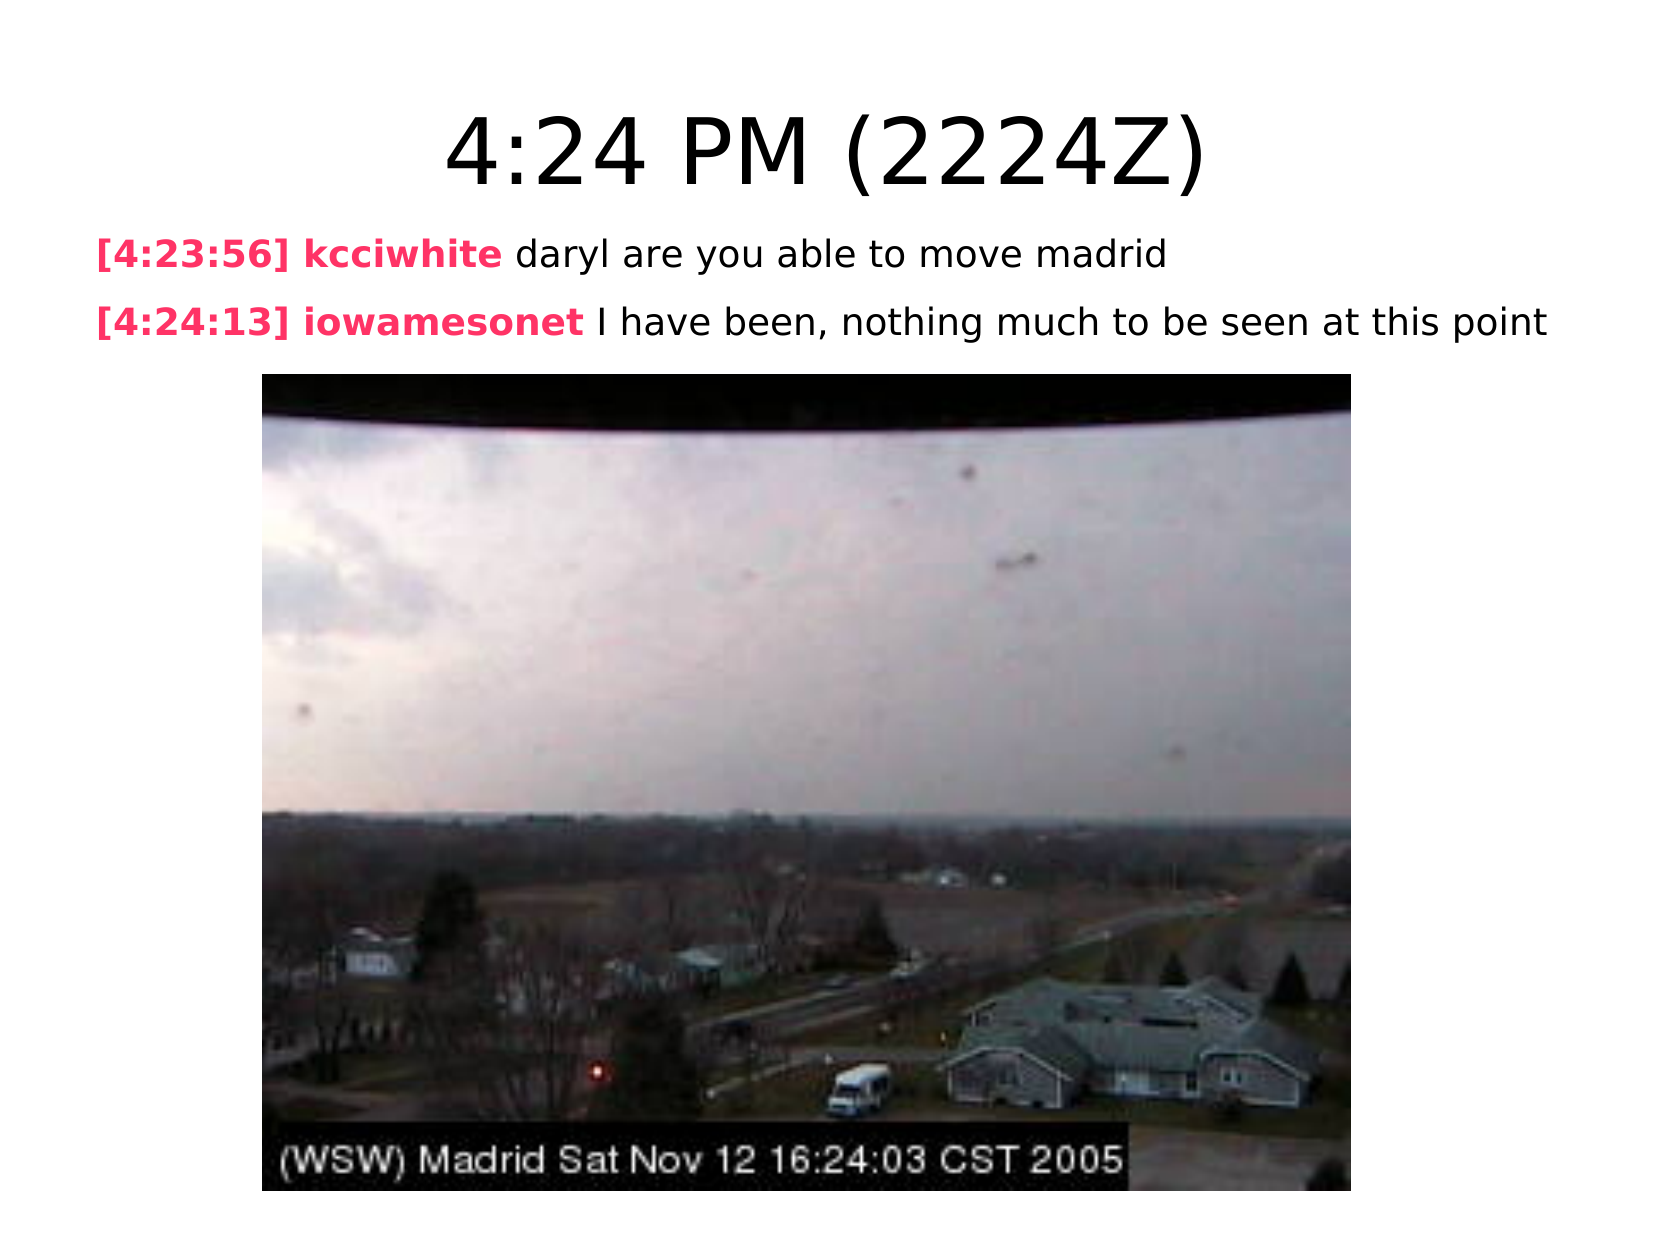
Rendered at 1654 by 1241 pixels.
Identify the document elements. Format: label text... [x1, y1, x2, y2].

picture [262, 374, 1351, 1191]
text_box [4:23:56] kcciwhite daryl are you able to move madrid [4:24:13] iowamesonet I have been, nothing much to be seen at this point [81, 225, 1576, 352]
title 4:24 PM (2224Z) [82, 49, 1571, 225]
